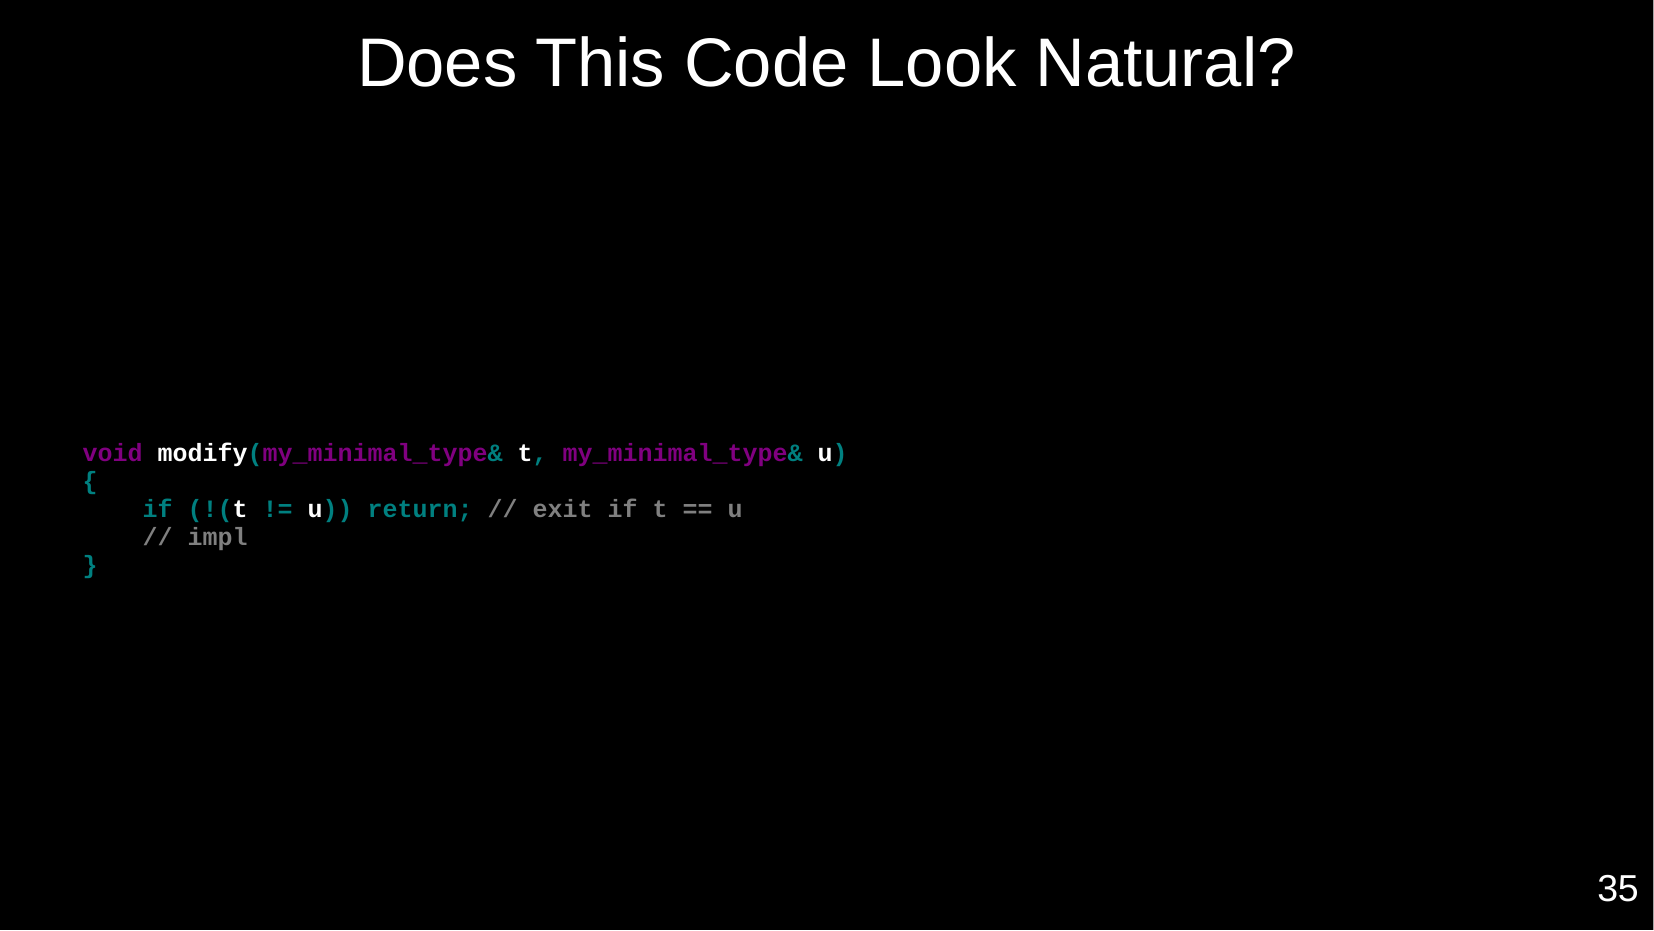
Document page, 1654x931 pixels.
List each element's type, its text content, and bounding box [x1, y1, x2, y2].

subtitle void modify(my_minimal_type& t, my_minimal_type& u) { if (!(t != u)) return; // exit if t == u // impl } [82, 132, 1571, 889]
title Does This Code Look Natural? [82, 4, 1571, 121]
text_box <number> [1024, 860, 1654, 931]
